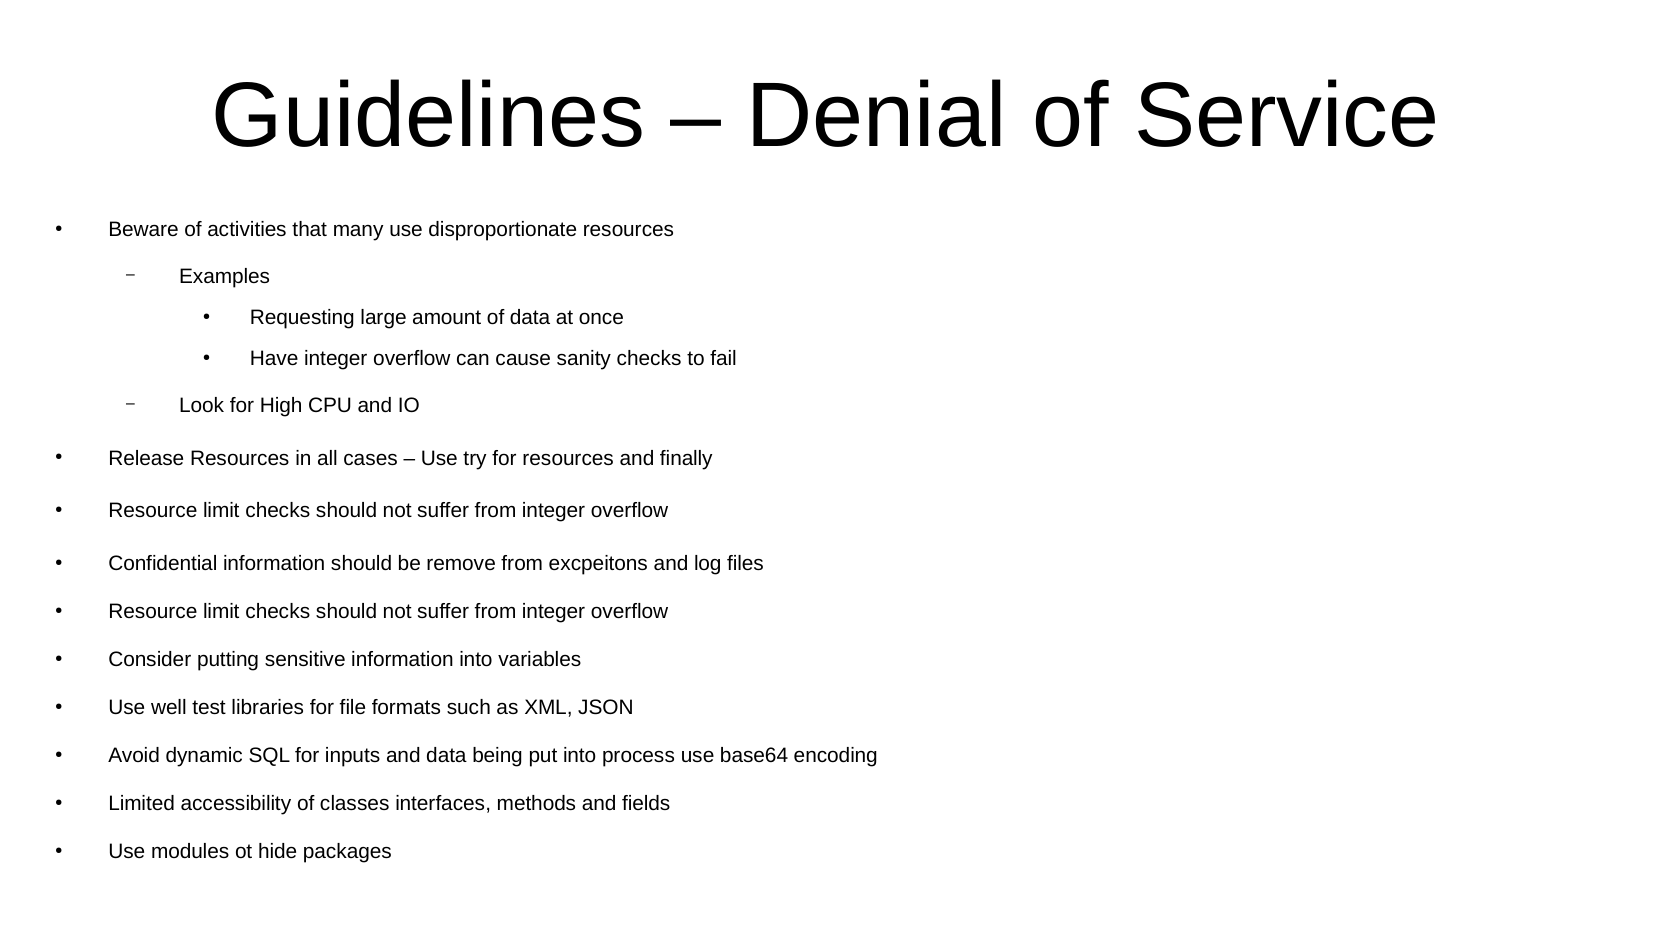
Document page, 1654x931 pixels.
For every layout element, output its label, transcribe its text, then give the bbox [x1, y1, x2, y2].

list Beware of activities that many use disproportionate resources Examples Requesting large amount of data at once Have integer overflow can cause sanity checks to fail Look for High CPU and IO Release Resources in all cases – Use try for resources and finally Resource limit checks should not suffer from integer overflow Confidential information should be remove from excpeitons and log files Resource limit checks should not suffer from integer overflow Consider putting sensitive information into variables Use well test libraries for file formats such as XML, JSON Avoid dynamic SQL for inputs and data being put into process use base64 encoding Limited accessibility of classes interfaces, methods and fields Use modules ot hide packages [37, 217, 1571, 901]
title Guidelines – Denial of Service [82, 37, 1571, 193]
